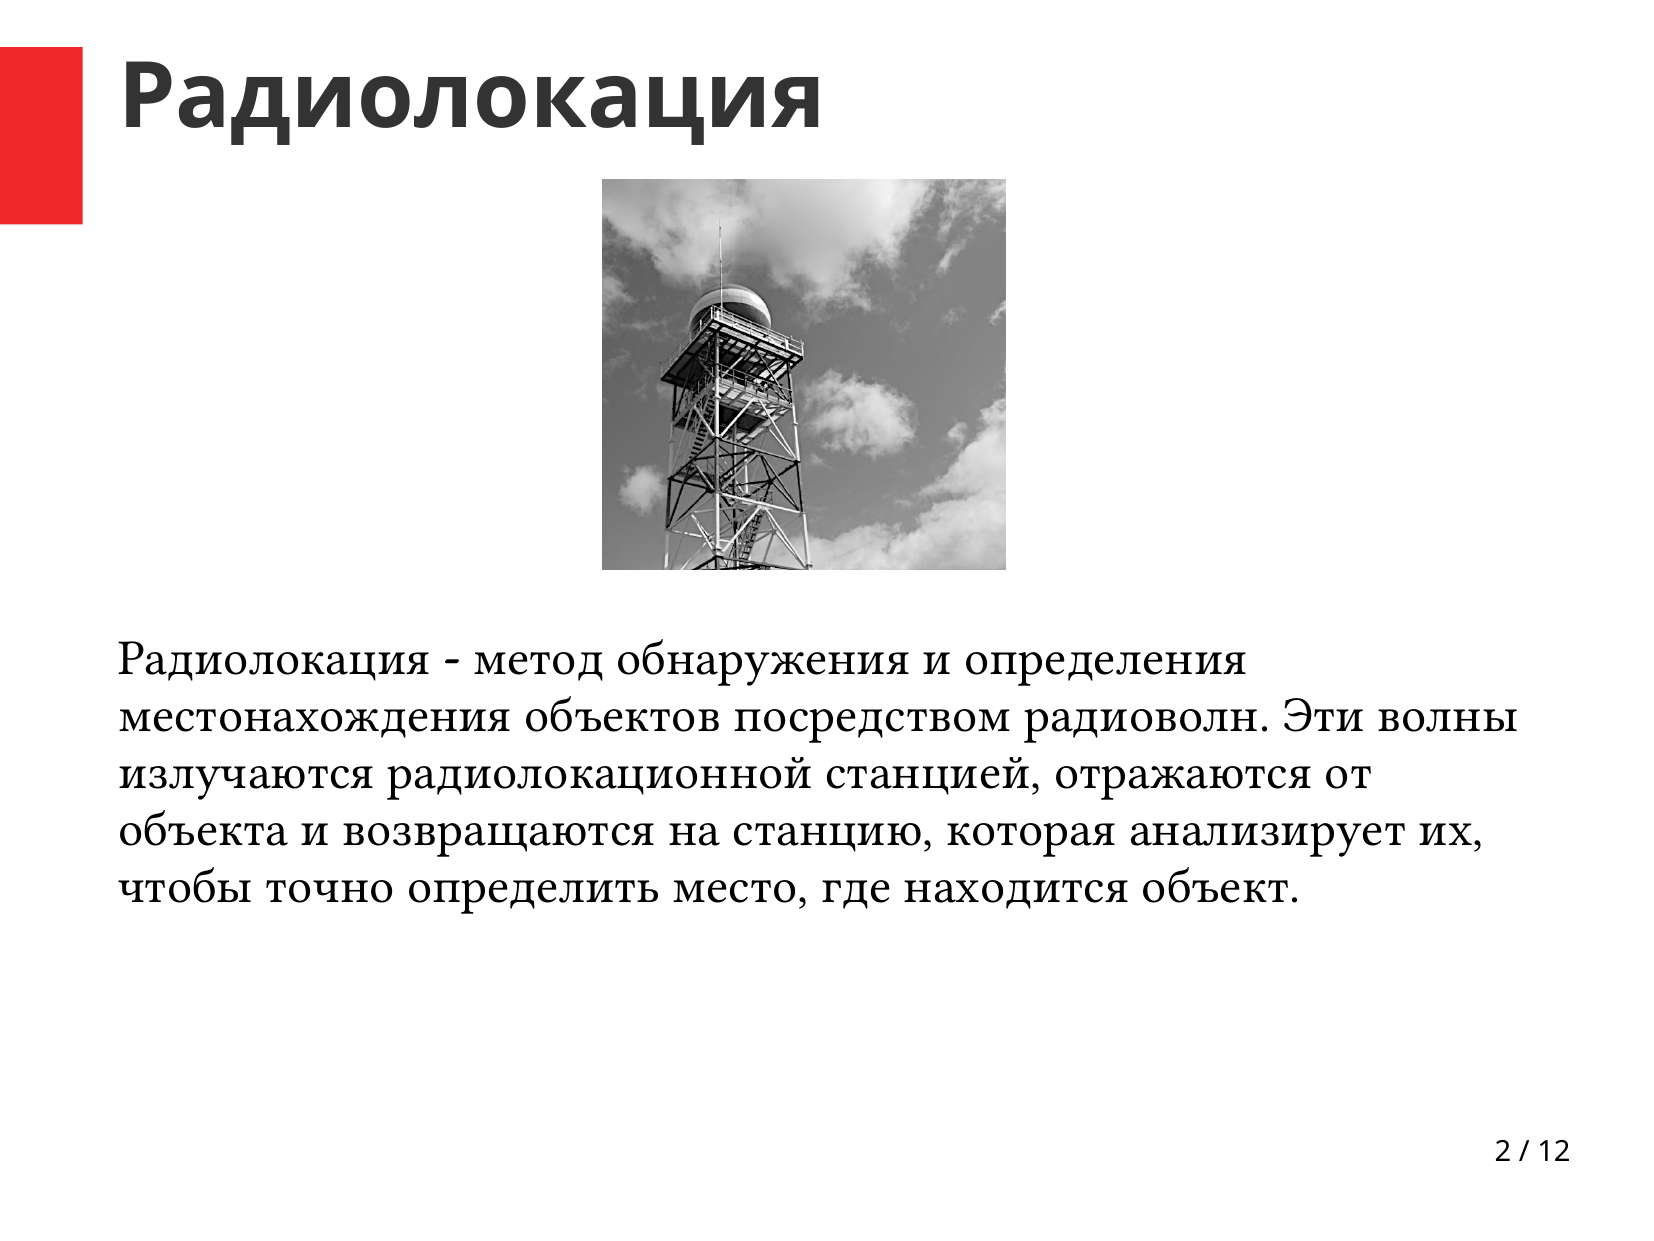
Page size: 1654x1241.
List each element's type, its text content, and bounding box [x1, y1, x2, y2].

title Радиолокация [118, 40, 1571, 144]
list Радиолокация - метод обнаружения и определения местонахождения объектов посредством радиоволн. Эти волны излучаются радиолокационной станцией, отражаются от объекта и возвращаются на станцию, которая анализирует их, чтобы точно определить место, где находится объект. [118, 630, 1536, 1074]
picture [602, 179, 1006, 571]
